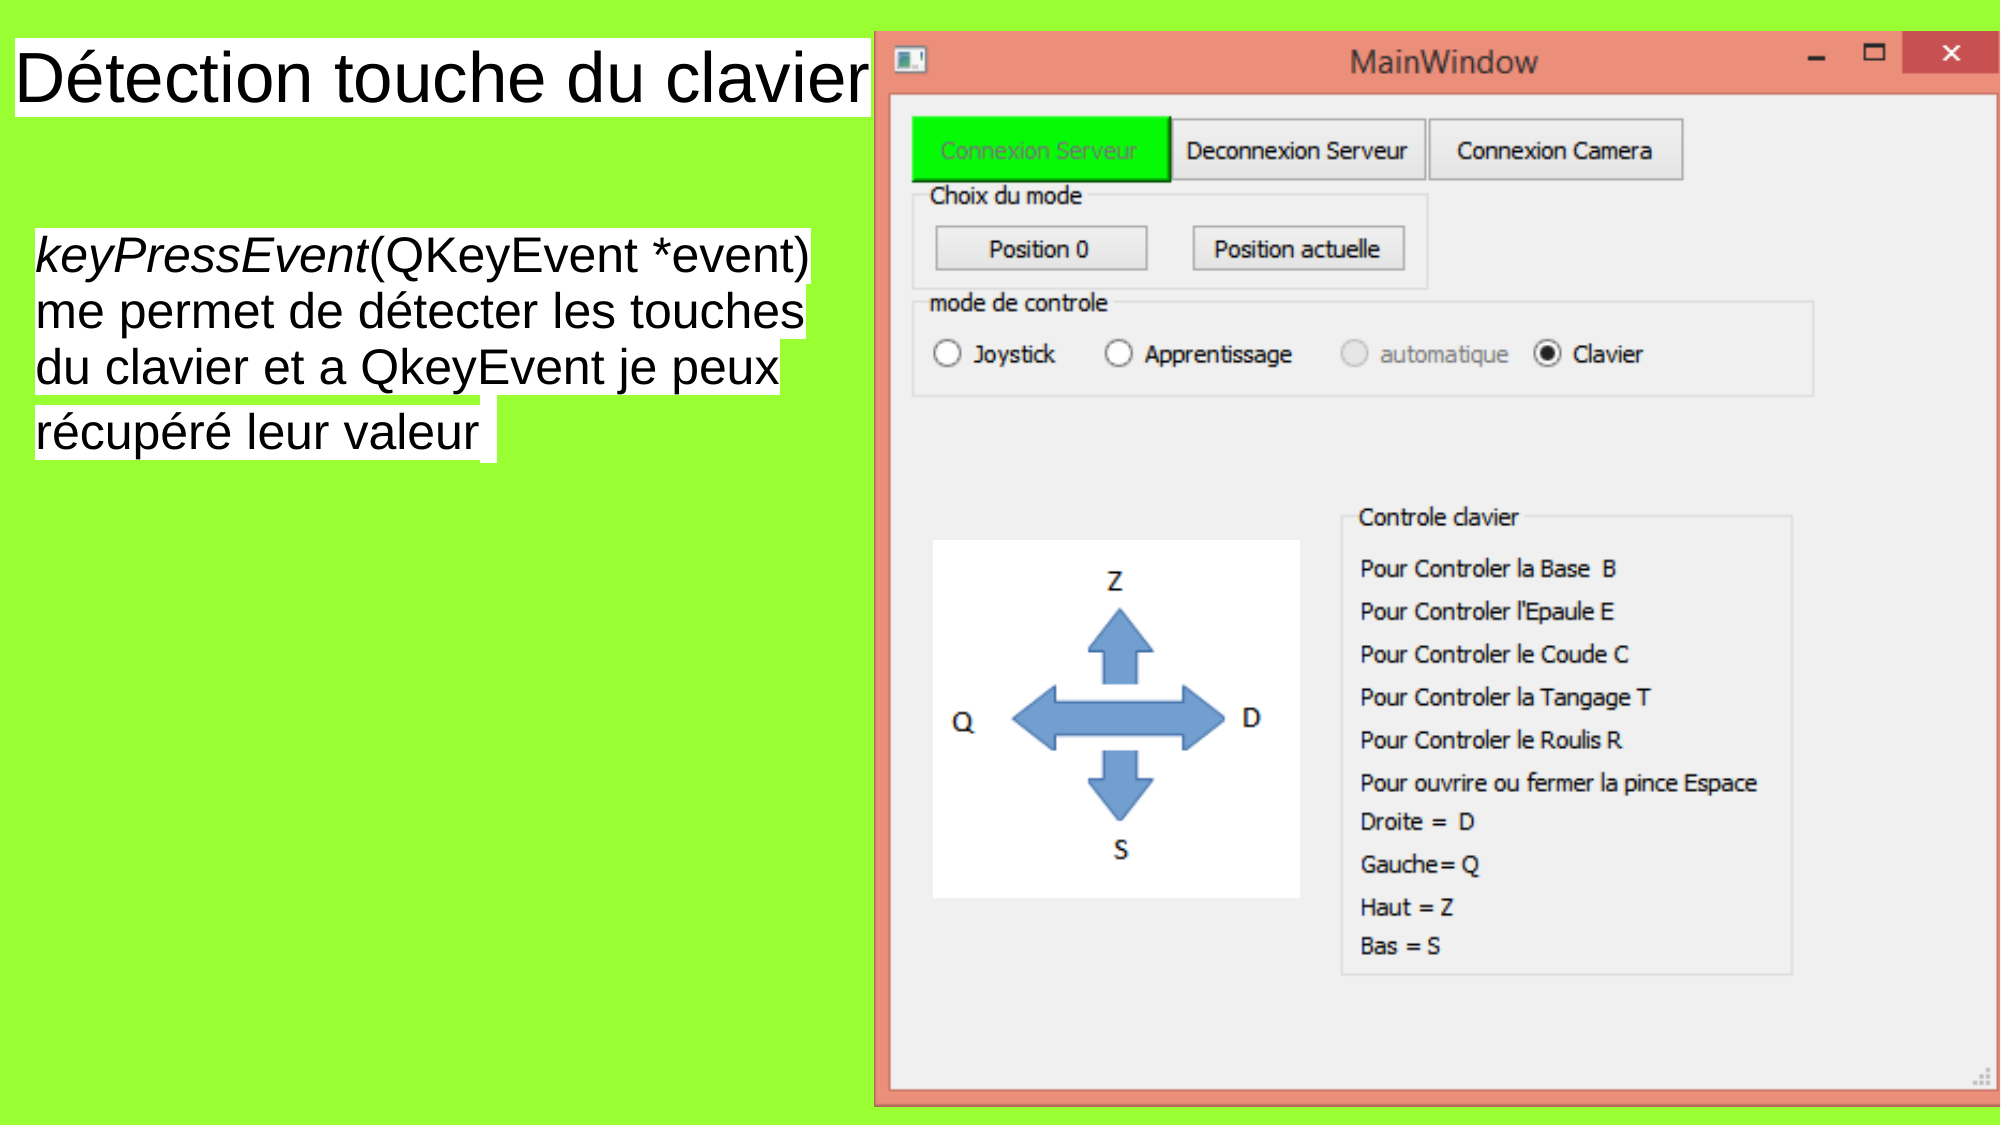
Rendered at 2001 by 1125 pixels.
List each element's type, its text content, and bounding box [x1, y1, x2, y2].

picture [874, 31, 2001, 1107]
list keyPressEvent(QKeyEvent *event) me permet de détecter les touches du clavier et a QkeyEvent je peux récupéré leur valeur [35, 227, 815, 674]
title Détection touche du clavier [0, 24, 898, 130]
